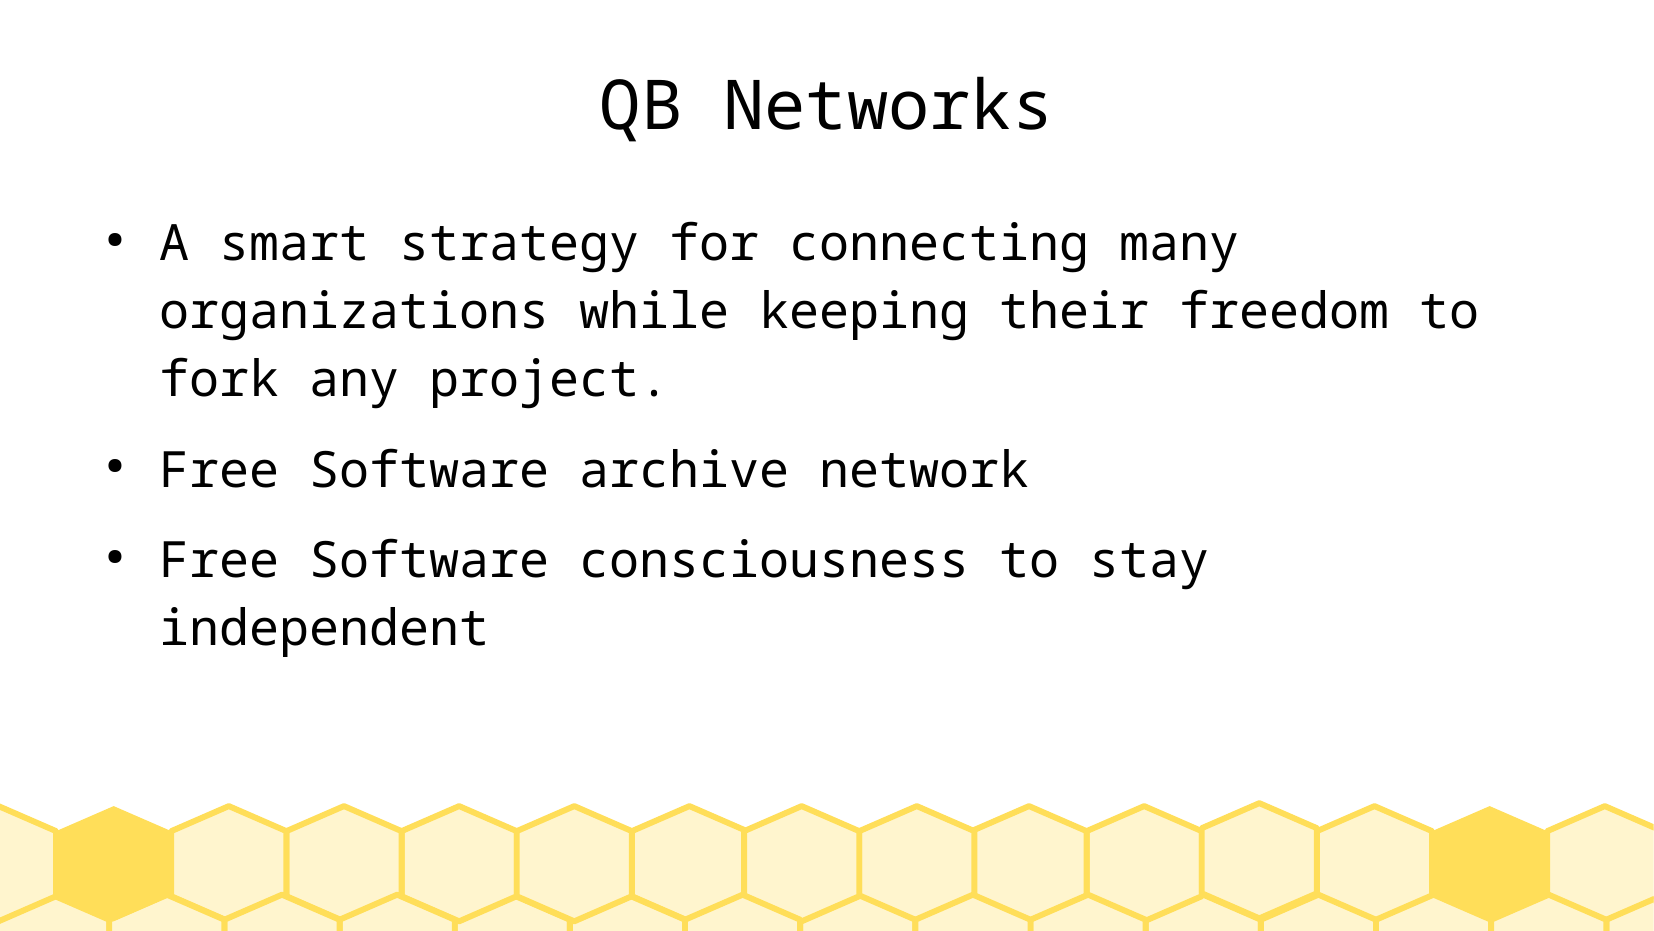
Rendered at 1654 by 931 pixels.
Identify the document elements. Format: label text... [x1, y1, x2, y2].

list A smart strategy for connecting many organizations while keeping their freedom to fork any project. Free Software archive network Free Software consciousness to stay independent [88, 206, 1565, 739]
title QB Networks [88, 29, 1565, 178]
